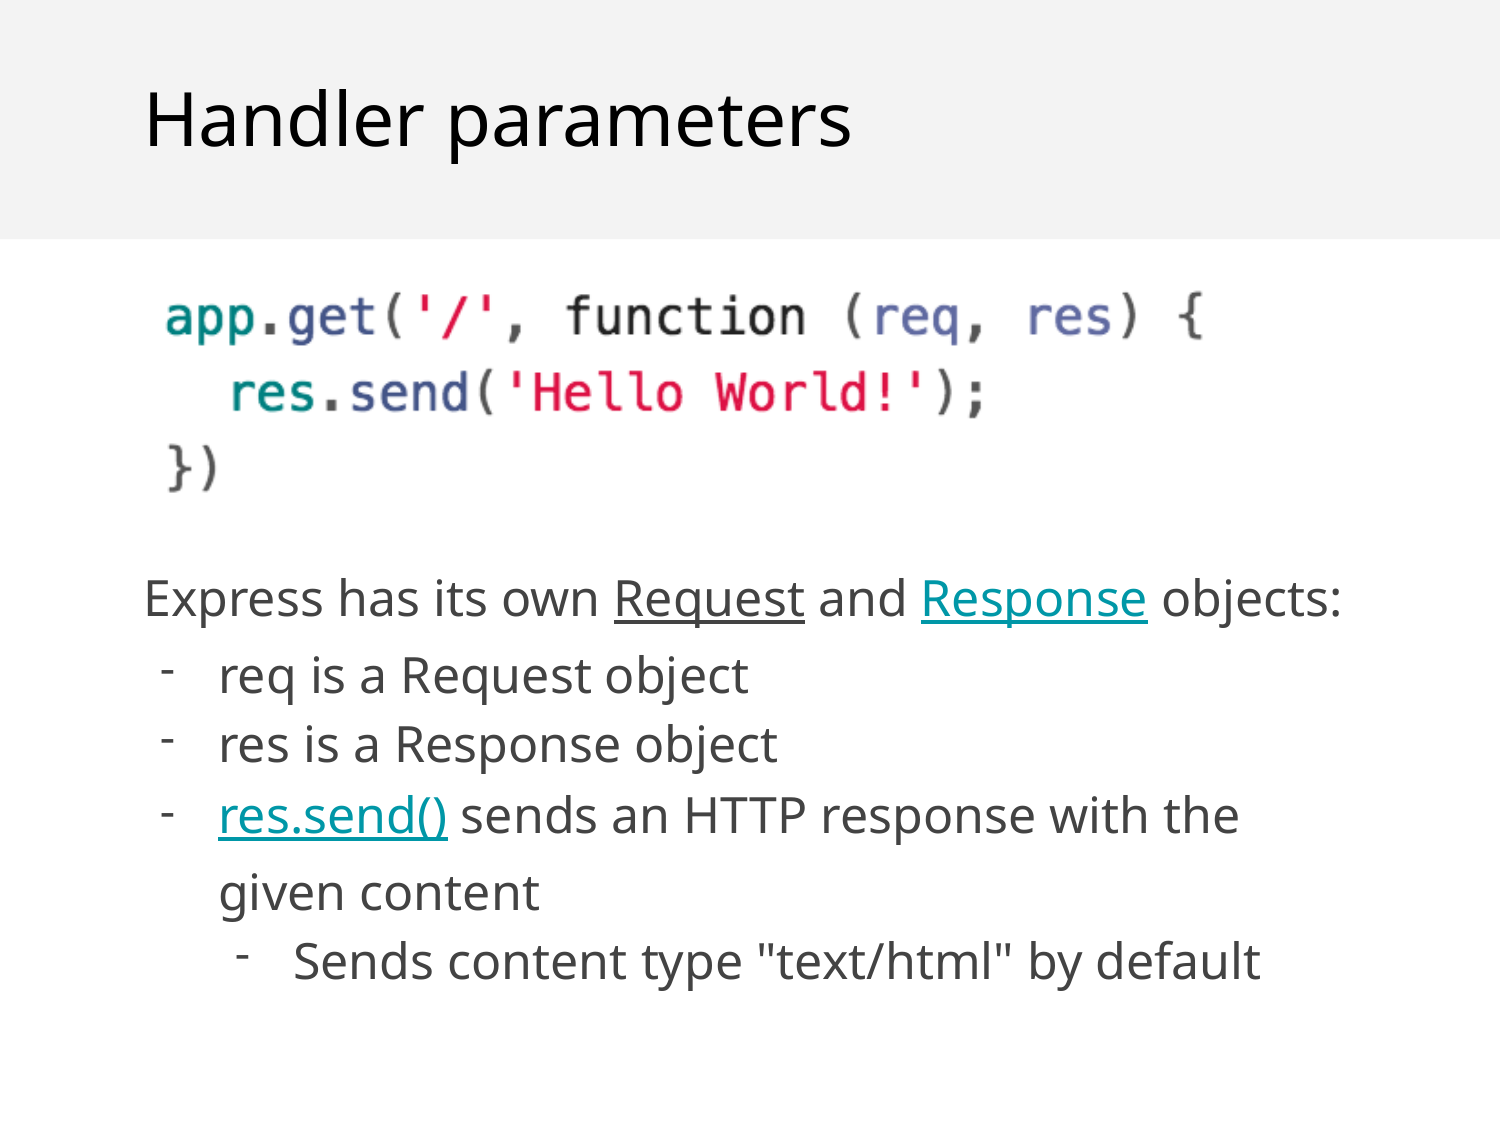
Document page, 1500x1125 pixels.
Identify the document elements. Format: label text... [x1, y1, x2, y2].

title Handler parameters [128, 56, 1372, 183]
list Express has its own Request and Response objects: req is a Request object res is a Response object res.send() sends an HTTP response with the given content Sends content type "text/html" by default [128, 541, 1372, 1071]
picture [128, 274, 1275, 542]
